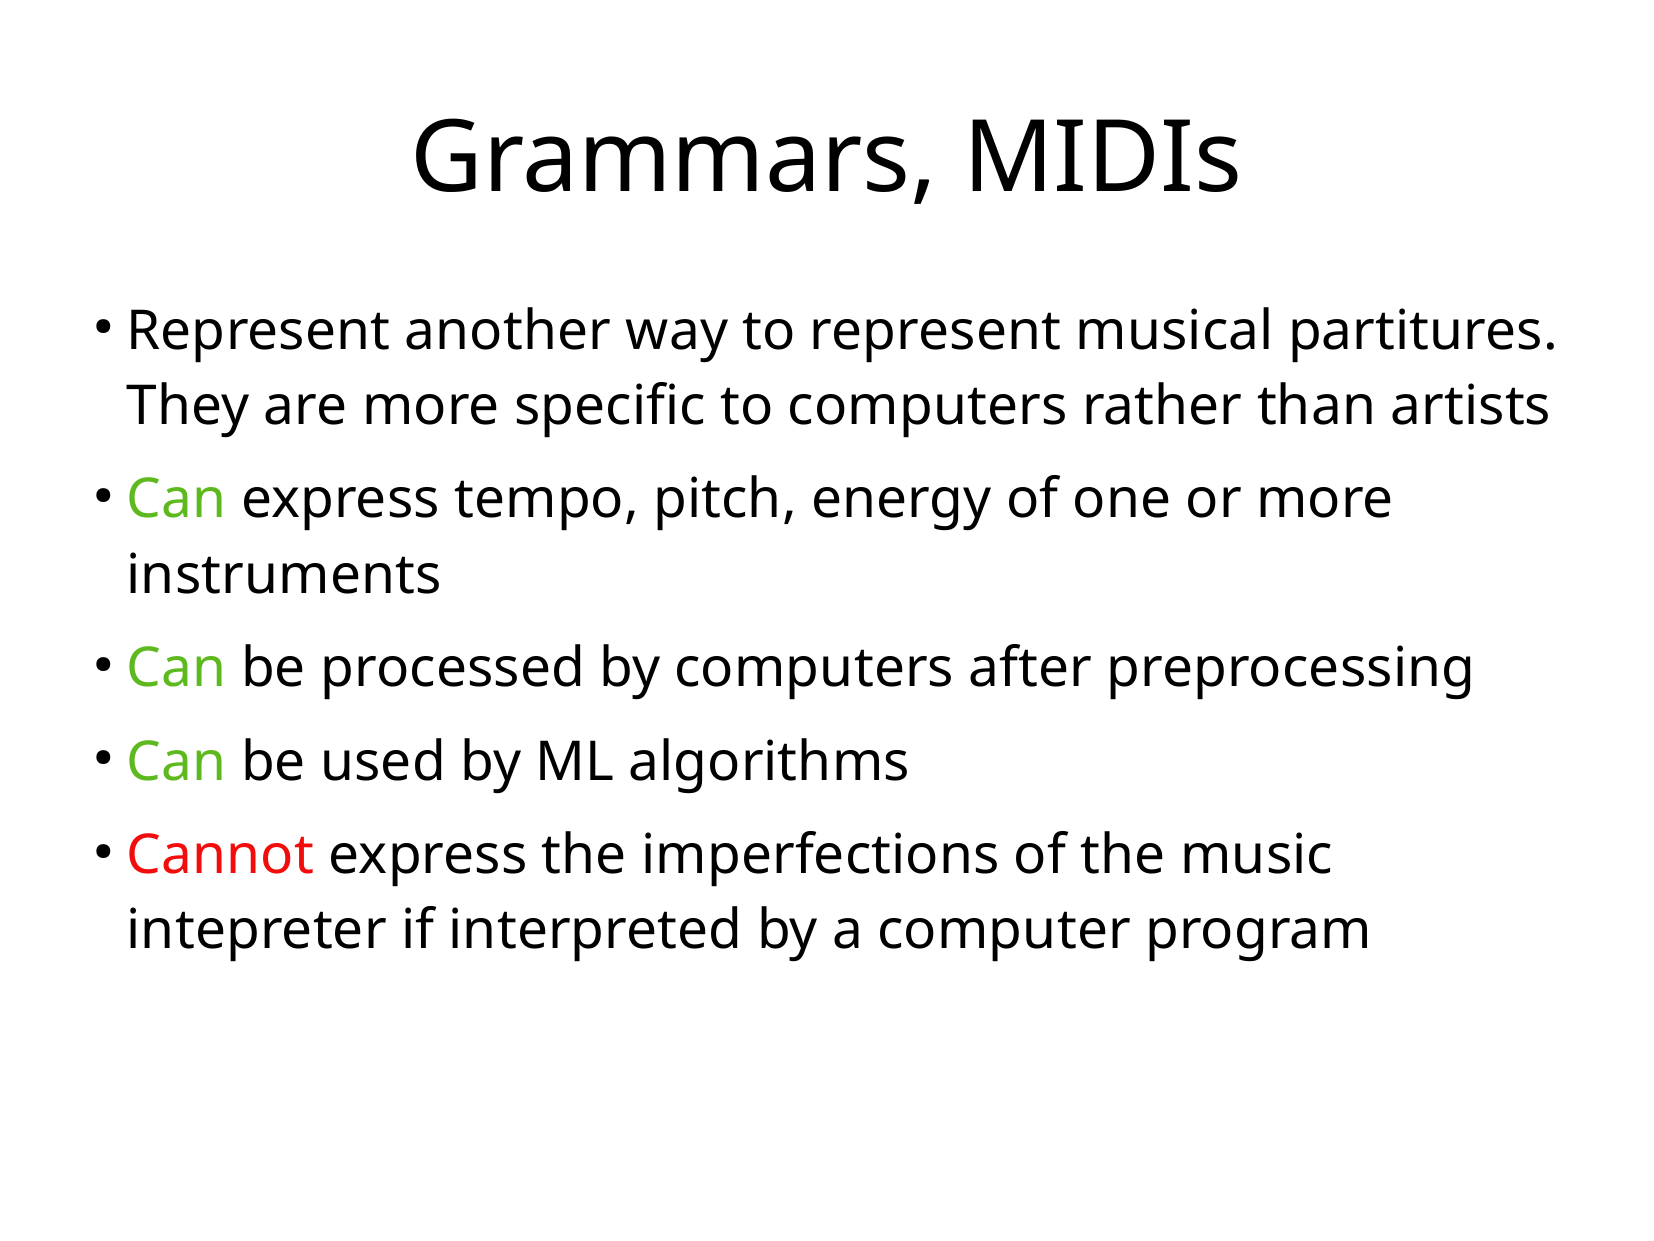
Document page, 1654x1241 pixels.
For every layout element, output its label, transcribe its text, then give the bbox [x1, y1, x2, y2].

title Grammars, MIDIs [82, 49, 1571, 257]
list Represent another way to represent musical partitures. They are more specific to computers rather than artists Can express tempo, pitch, energy of one or more instruments Can be processed by computers after preprocessing Can be used by ML algorithms Cannot express the imperfections of the music intepreter if interpreted by a computer program [82, 290, 1571, 1010]
